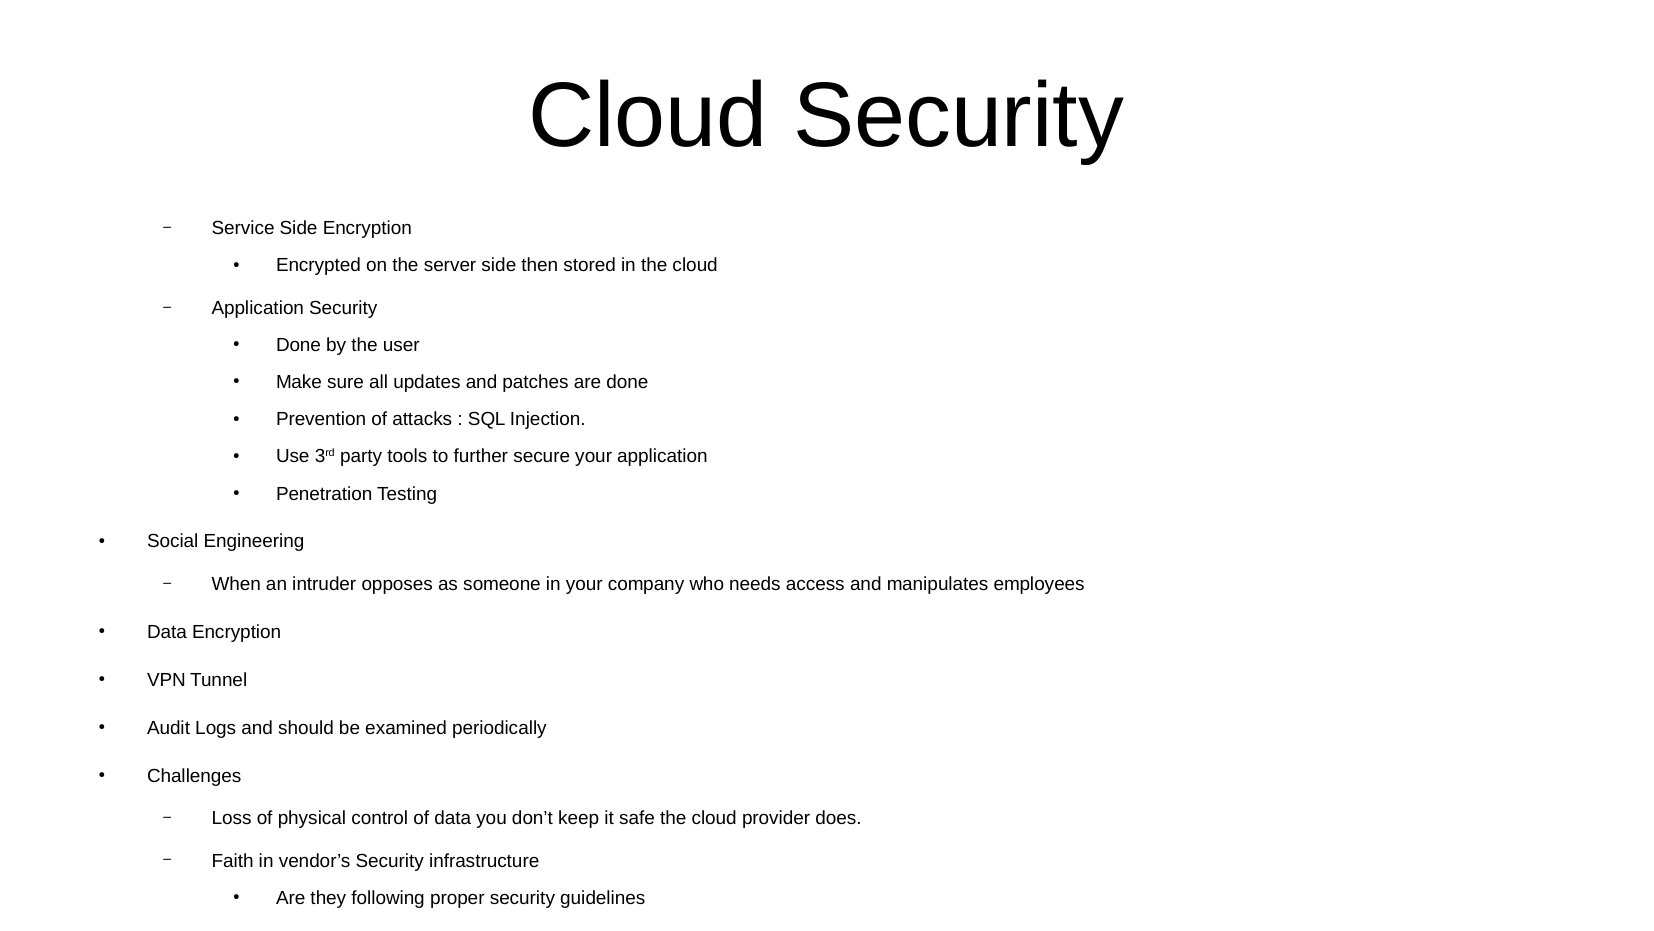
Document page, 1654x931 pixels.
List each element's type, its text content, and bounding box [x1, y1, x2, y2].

list Service Side Encryption Encrypted on the server side then stored in the cloud Application Security Done by the user Make sure all updates and patches are done Prevention of attacks : SQL Injection. Use 3rd party tools to further secure your application Penetration Testing Social Engineering When an intruder opposes as someone in your company who needs access and manipulates employees Data Encryption VPN Tunnel Audit Logs and should be examined periodically Challenges Loss of physical control of data you don’t keep it safe the cloud provider does. Faith in vendor’s Security infrastructure Are they following proper security guidelines [82, 217, 1576, 916]
title Cloud Security [82, 37, 1571, 193]
